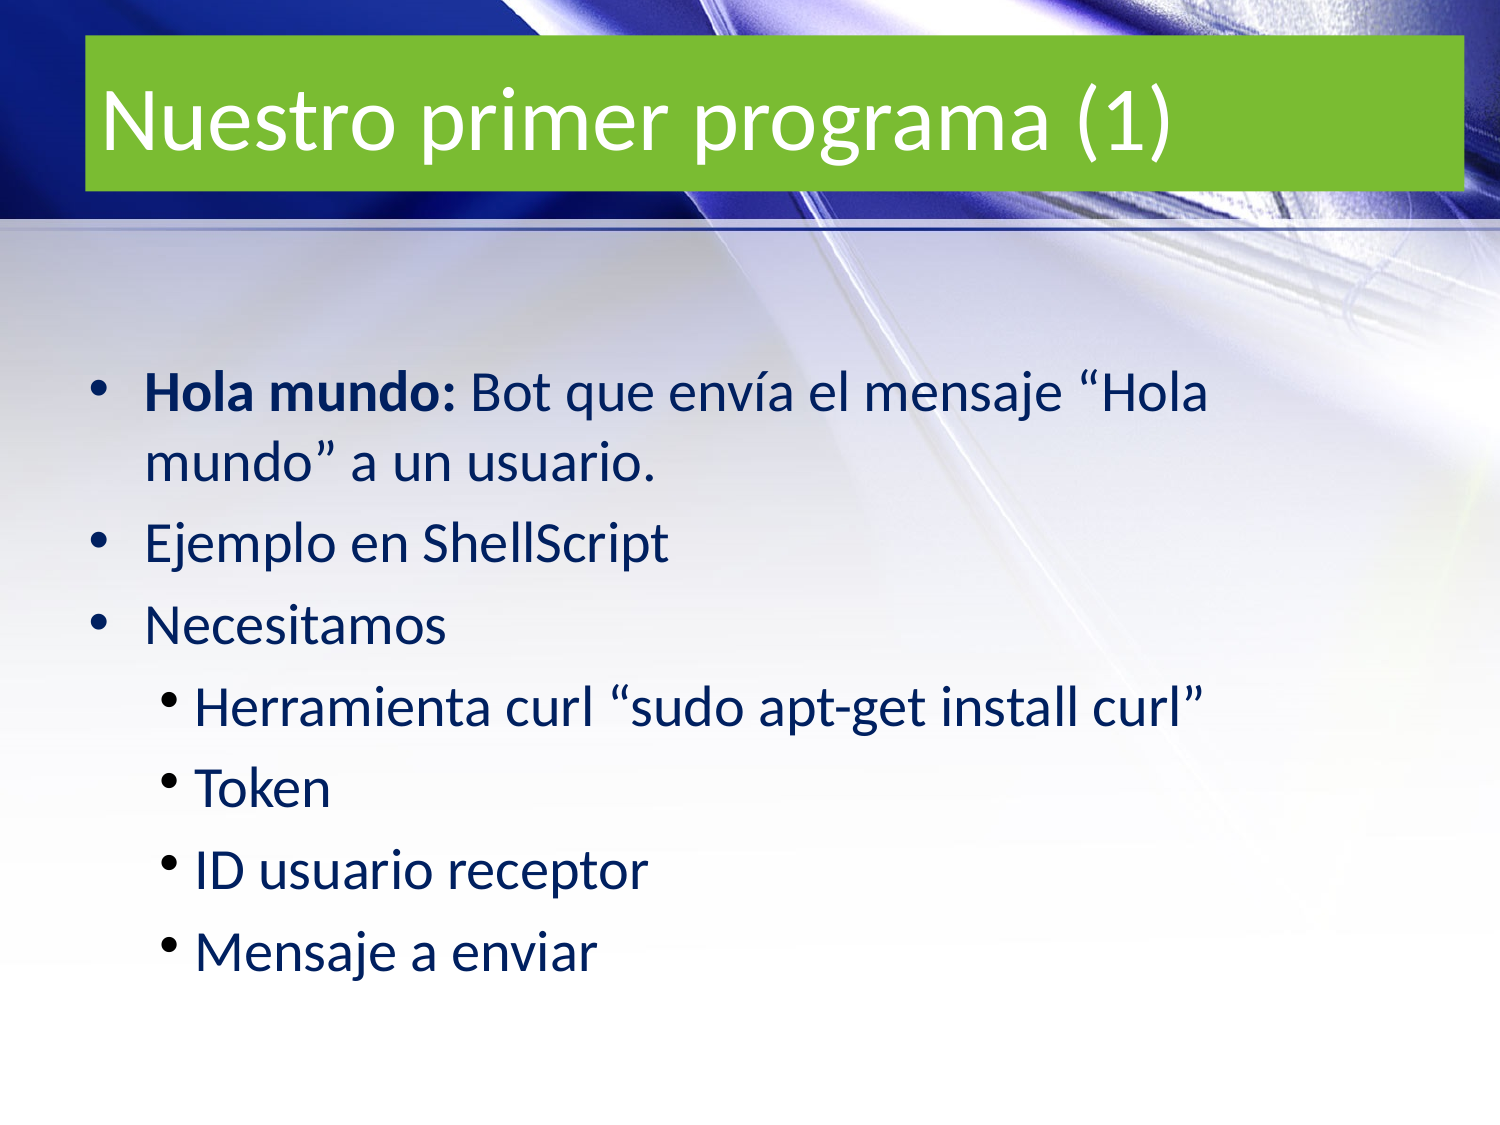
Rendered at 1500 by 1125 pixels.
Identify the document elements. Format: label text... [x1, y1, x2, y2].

text_box Hola mundo: Bot que envía el mensaje “Hola mundo” a un usuario. Ejemplo en ShellScript Necesitamos Herramienta curl “sudo apt-get install curl” Token ID usuario receptor Mensaje a enviar [73, 345, 1424, 989]
picture [0, 0, 1500, 1125]
text_box Nuestro primer programa (1) [85, 35, 1465, 192]
